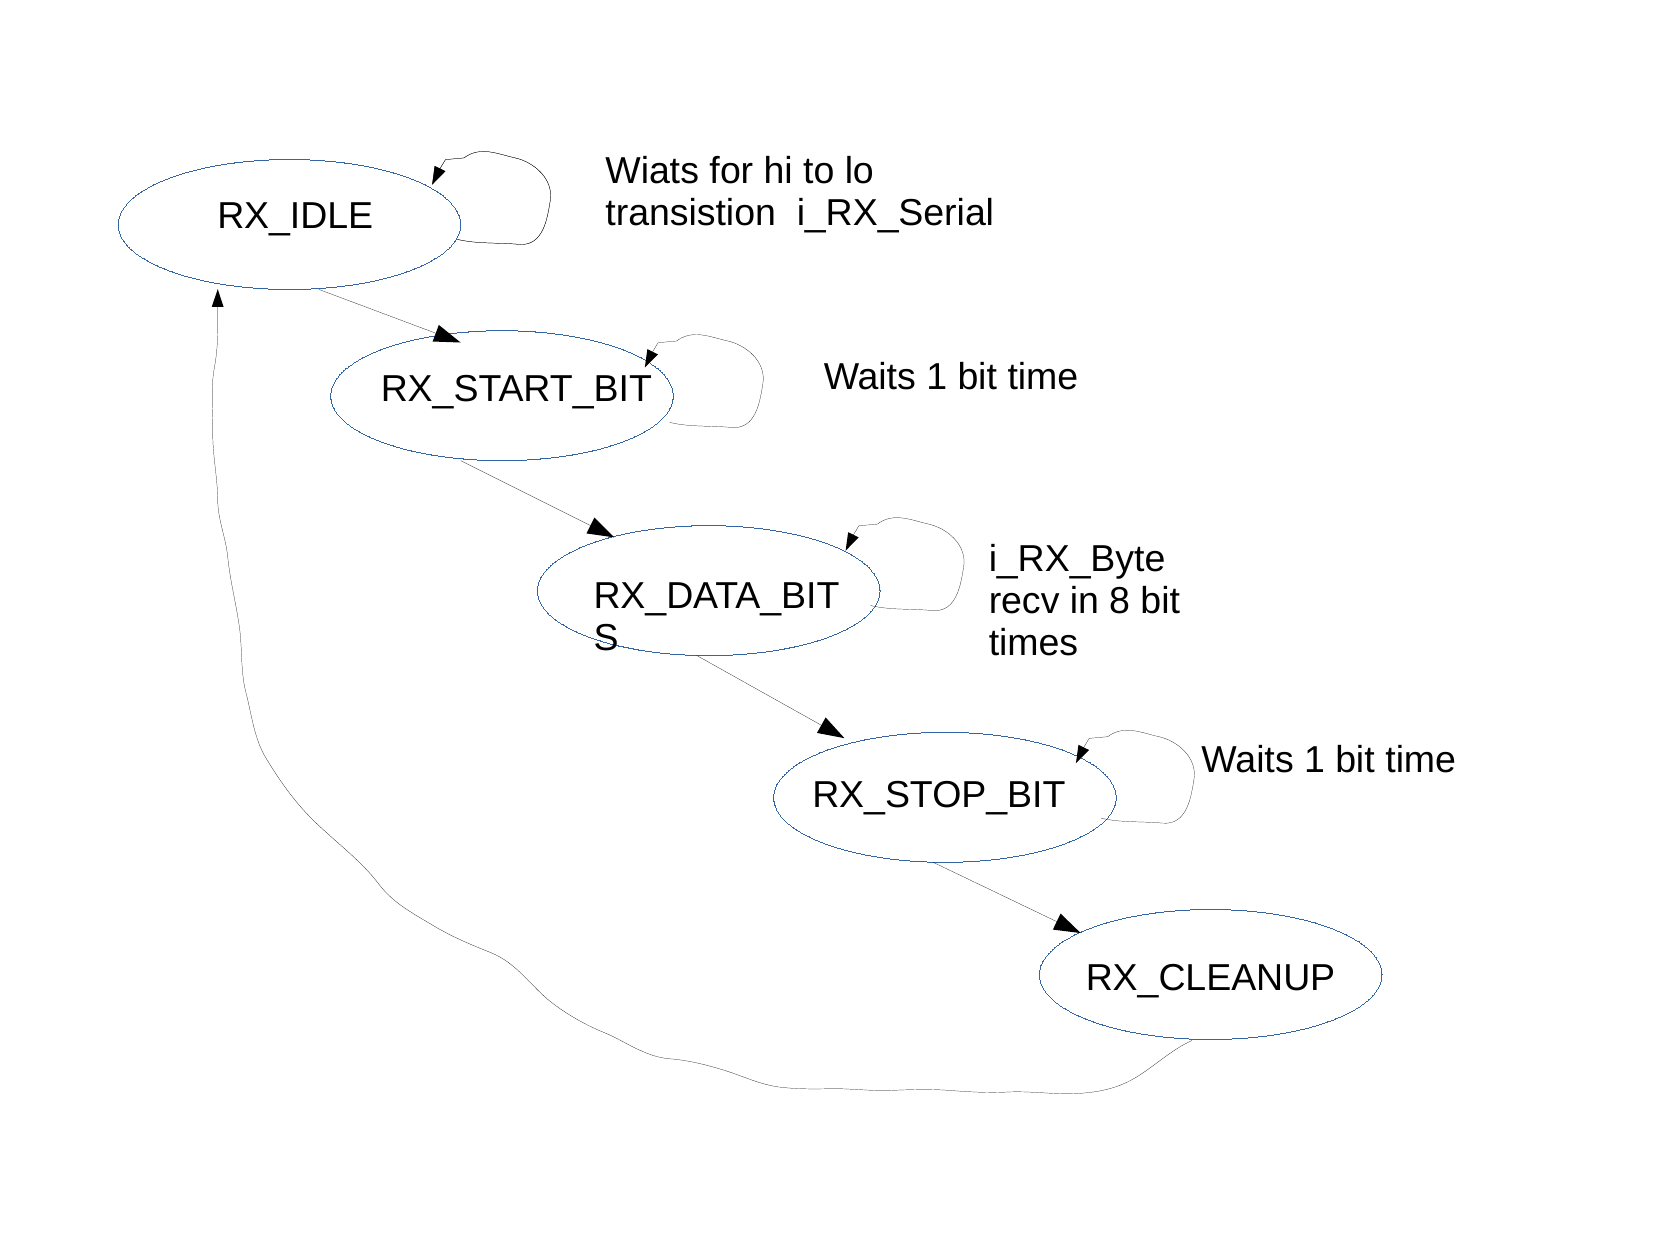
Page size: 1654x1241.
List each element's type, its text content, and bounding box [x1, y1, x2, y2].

text_box RX_CLEANUP [1071, 949, 1351, 1007]
text_box RX_DATA_BITS [578, 566, 880, 624]
text_box Waits 1 bit time [1186, 730, 1472, 788]
text_box RX_STOP_BIT [797, 766, 1081, 824]
text_box RX_START_BIT [366, 360, 668, 418]
text_box RX_IDLE [202, 187, 389, 245]
text_box Wiats for hi to lo transistion i_RX_Serial [590, 141, 1063, 283]
text_box i_RX_Byte recv in 8 bit times [973, 529, 1259, 671]
text_box Waits 1 bit time [809, 348, 1094, 406]
